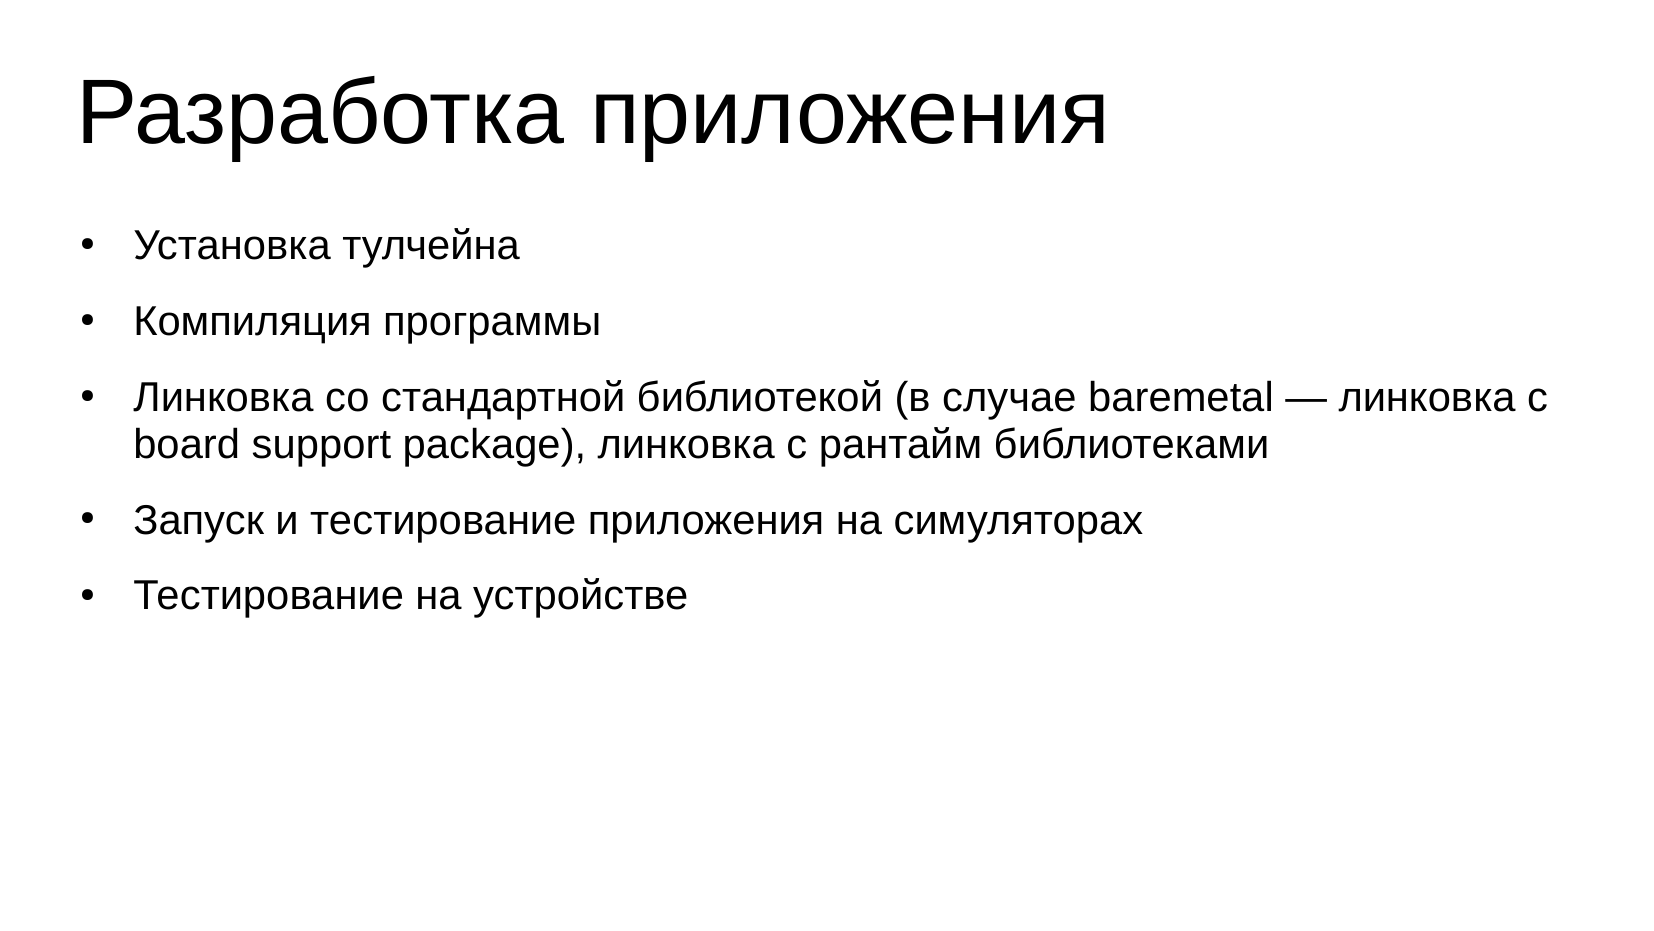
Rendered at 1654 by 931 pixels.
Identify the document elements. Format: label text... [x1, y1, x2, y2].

list Установка тулчейна Компиляция программы Линковка со стандартной библиотекой (в случае baremetal — линковка с board support package), линковка с рантайм библиотеками Запуск и тестирование приложения на симуляторах Тестирование на устройстве [62, 221, 1595, 931]
title Разработка приложения [76, 34, 1565, 190]
